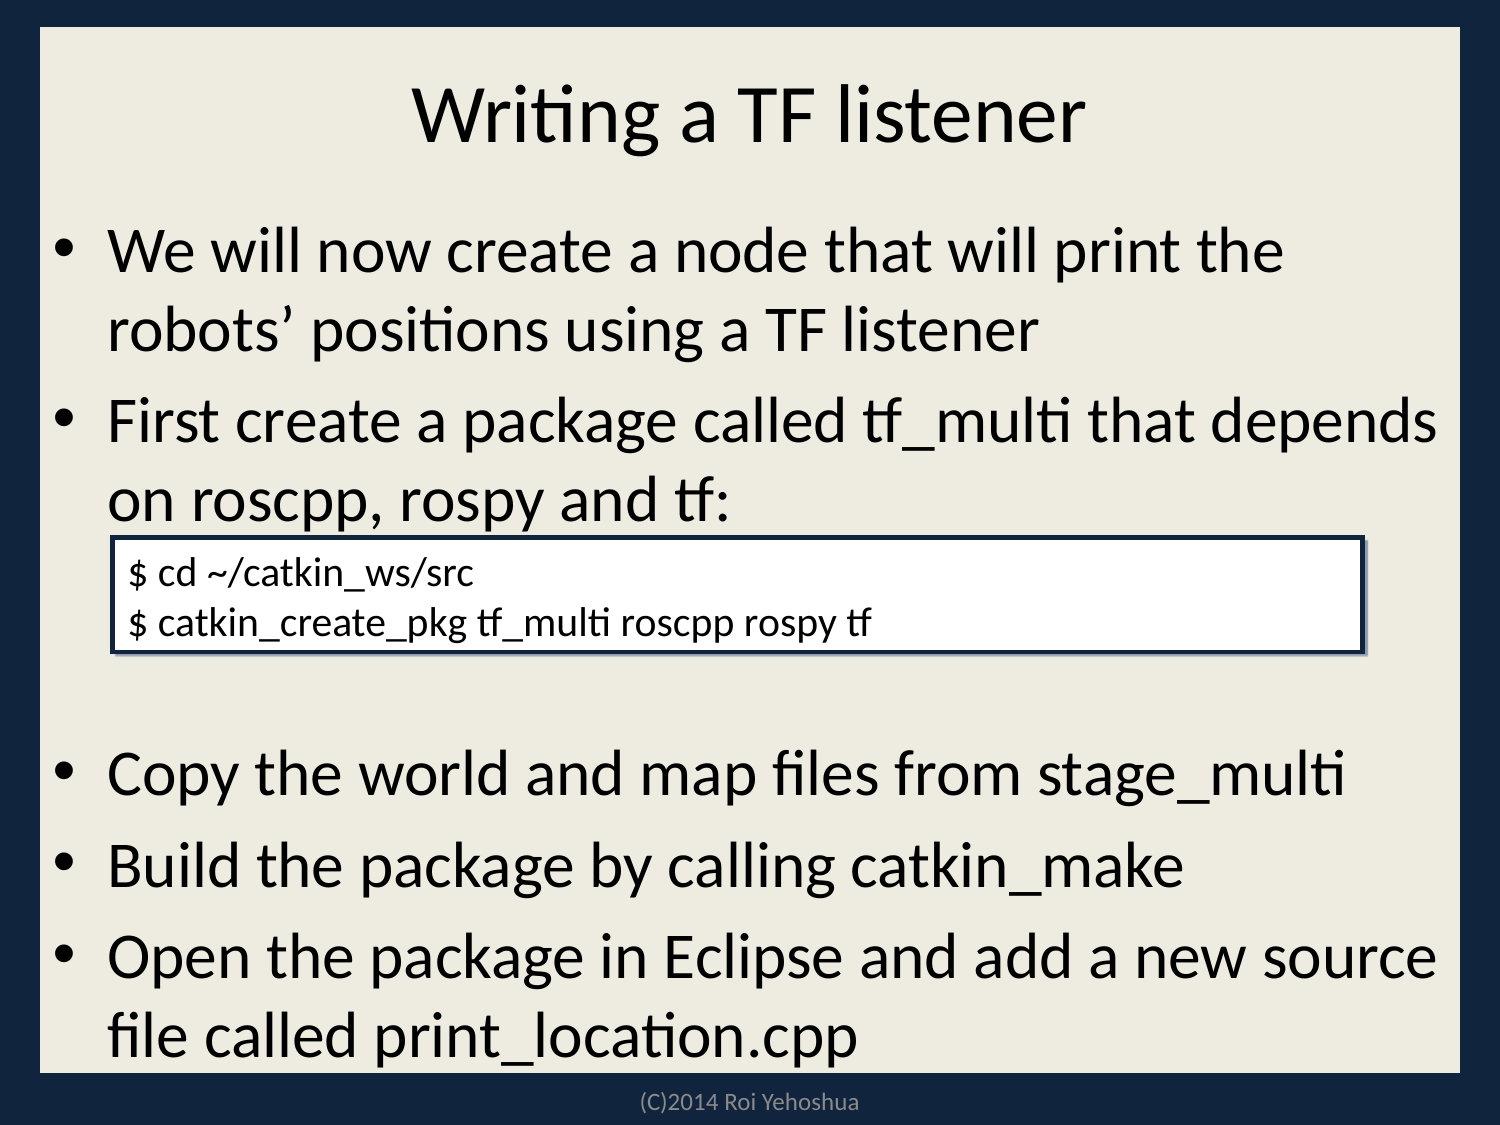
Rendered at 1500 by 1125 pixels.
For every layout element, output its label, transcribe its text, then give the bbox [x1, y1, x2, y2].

footer (C)2014 Roi Yehoshua [512, 1074, 988, 1125]
title Writing a TF listener [37, 31, 1463, 188]
list We will now create a node that will print the robots’ positions using a TF listener First create a package called tf_multi that depends on roscpp, rospy and tf: Copy the world and map files from stage_multi Build the package by calling catkin_make Open the package in Eclipse and add a new source file called print_location.cpp [37, 200, 1463, 1080]
text_box $ cd ~/catkin_ws/src $ catkin_create_pkg tf_multi roscpp rospy tf [112, 537, 1363, 653]
